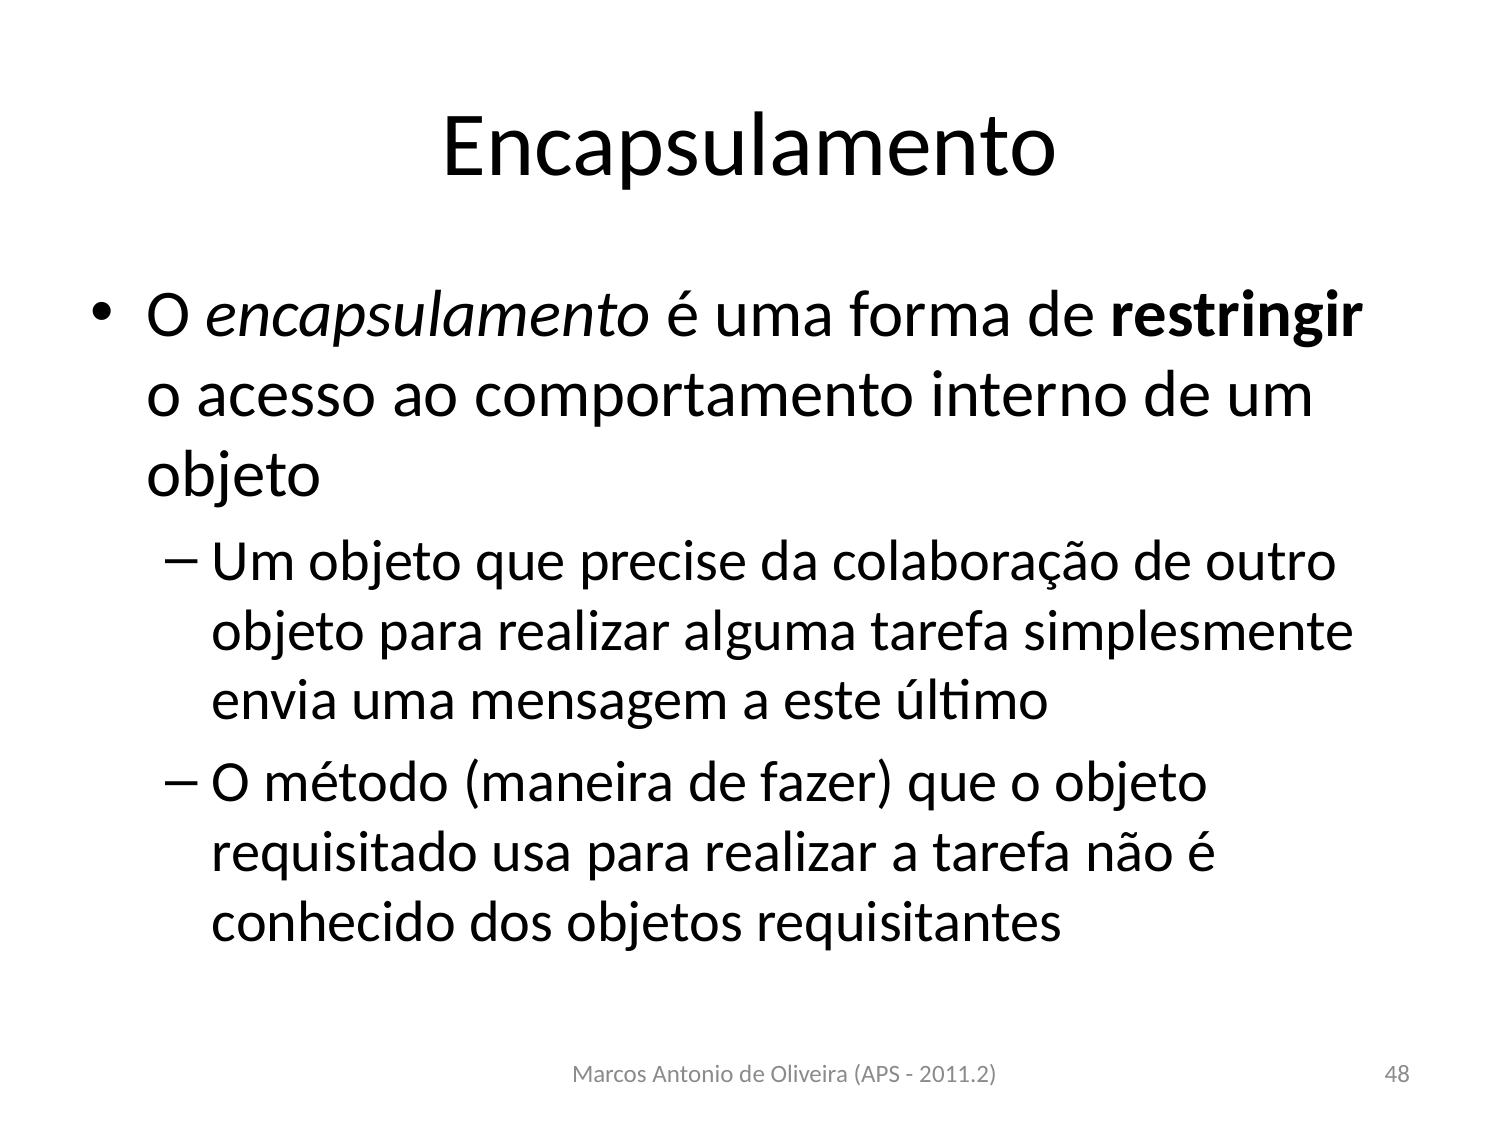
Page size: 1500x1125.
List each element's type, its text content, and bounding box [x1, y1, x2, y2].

slide_number <número> [1074, 1042, 1425, 1103]
list O encapsulamento é uma forma de restringir o acesso ao comportamento interno de um objeto Um objeto que precise da colaboração de outro objeto para realizar alguma tarefa simplesmente envia uma mensagem a este último O método (maneira de fazer) que o objeto requisitado usa para realizar a tarefa não é conhecido dos objetos requisitantes [75, 262, 1425, 1005]
footer Marcos Antonio de Oliveira (APS - 2011.2) [512, 1042, 1058, 1103]
title Encapsulamento [75, 45, 1425, 233]
